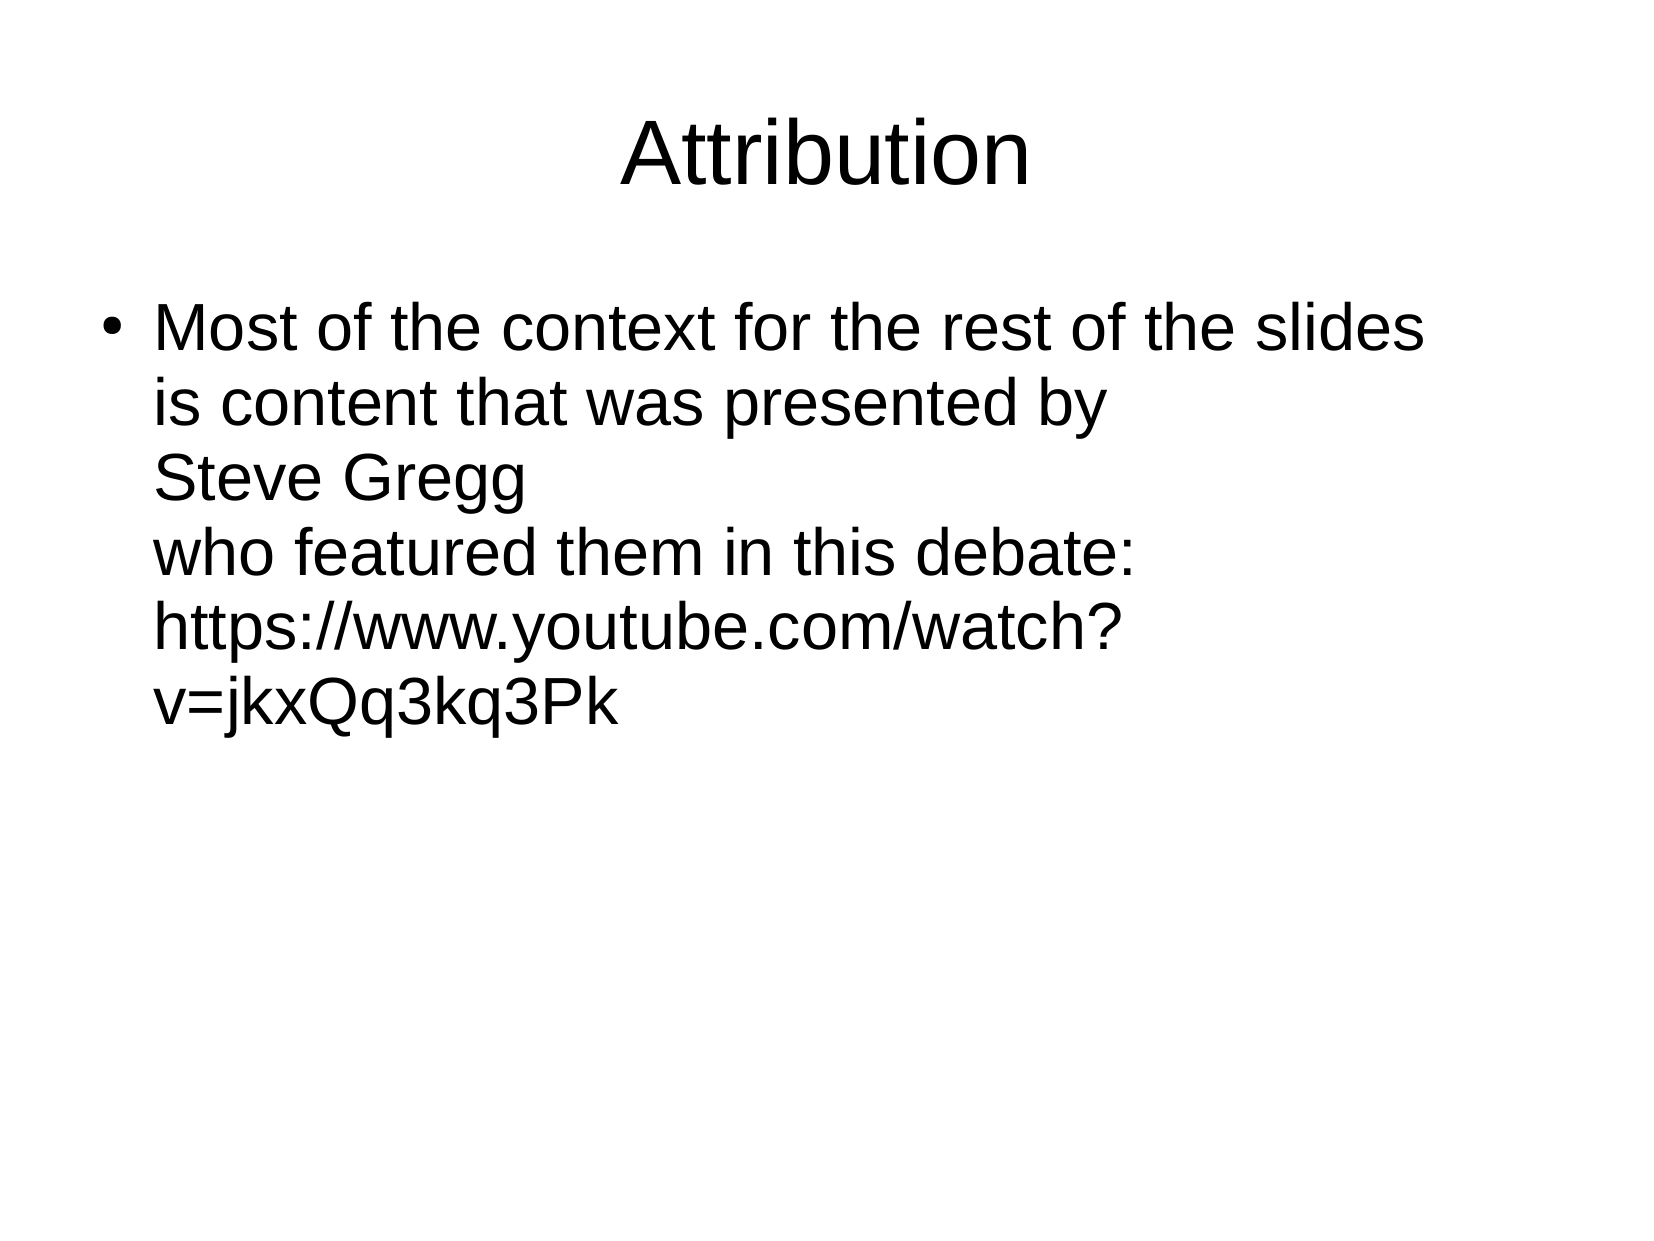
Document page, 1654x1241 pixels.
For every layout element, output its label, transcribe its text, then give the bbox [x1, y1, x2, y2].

title Attribution [82, 49, 1571, 257]
list Most of the context for the rest of the slides is content that was presented by Steve Gregg who featured them in this debate: https://www.youtube.com/watch?v=jkxQq3kq3Pk [82, 290, 1571, 1109]
